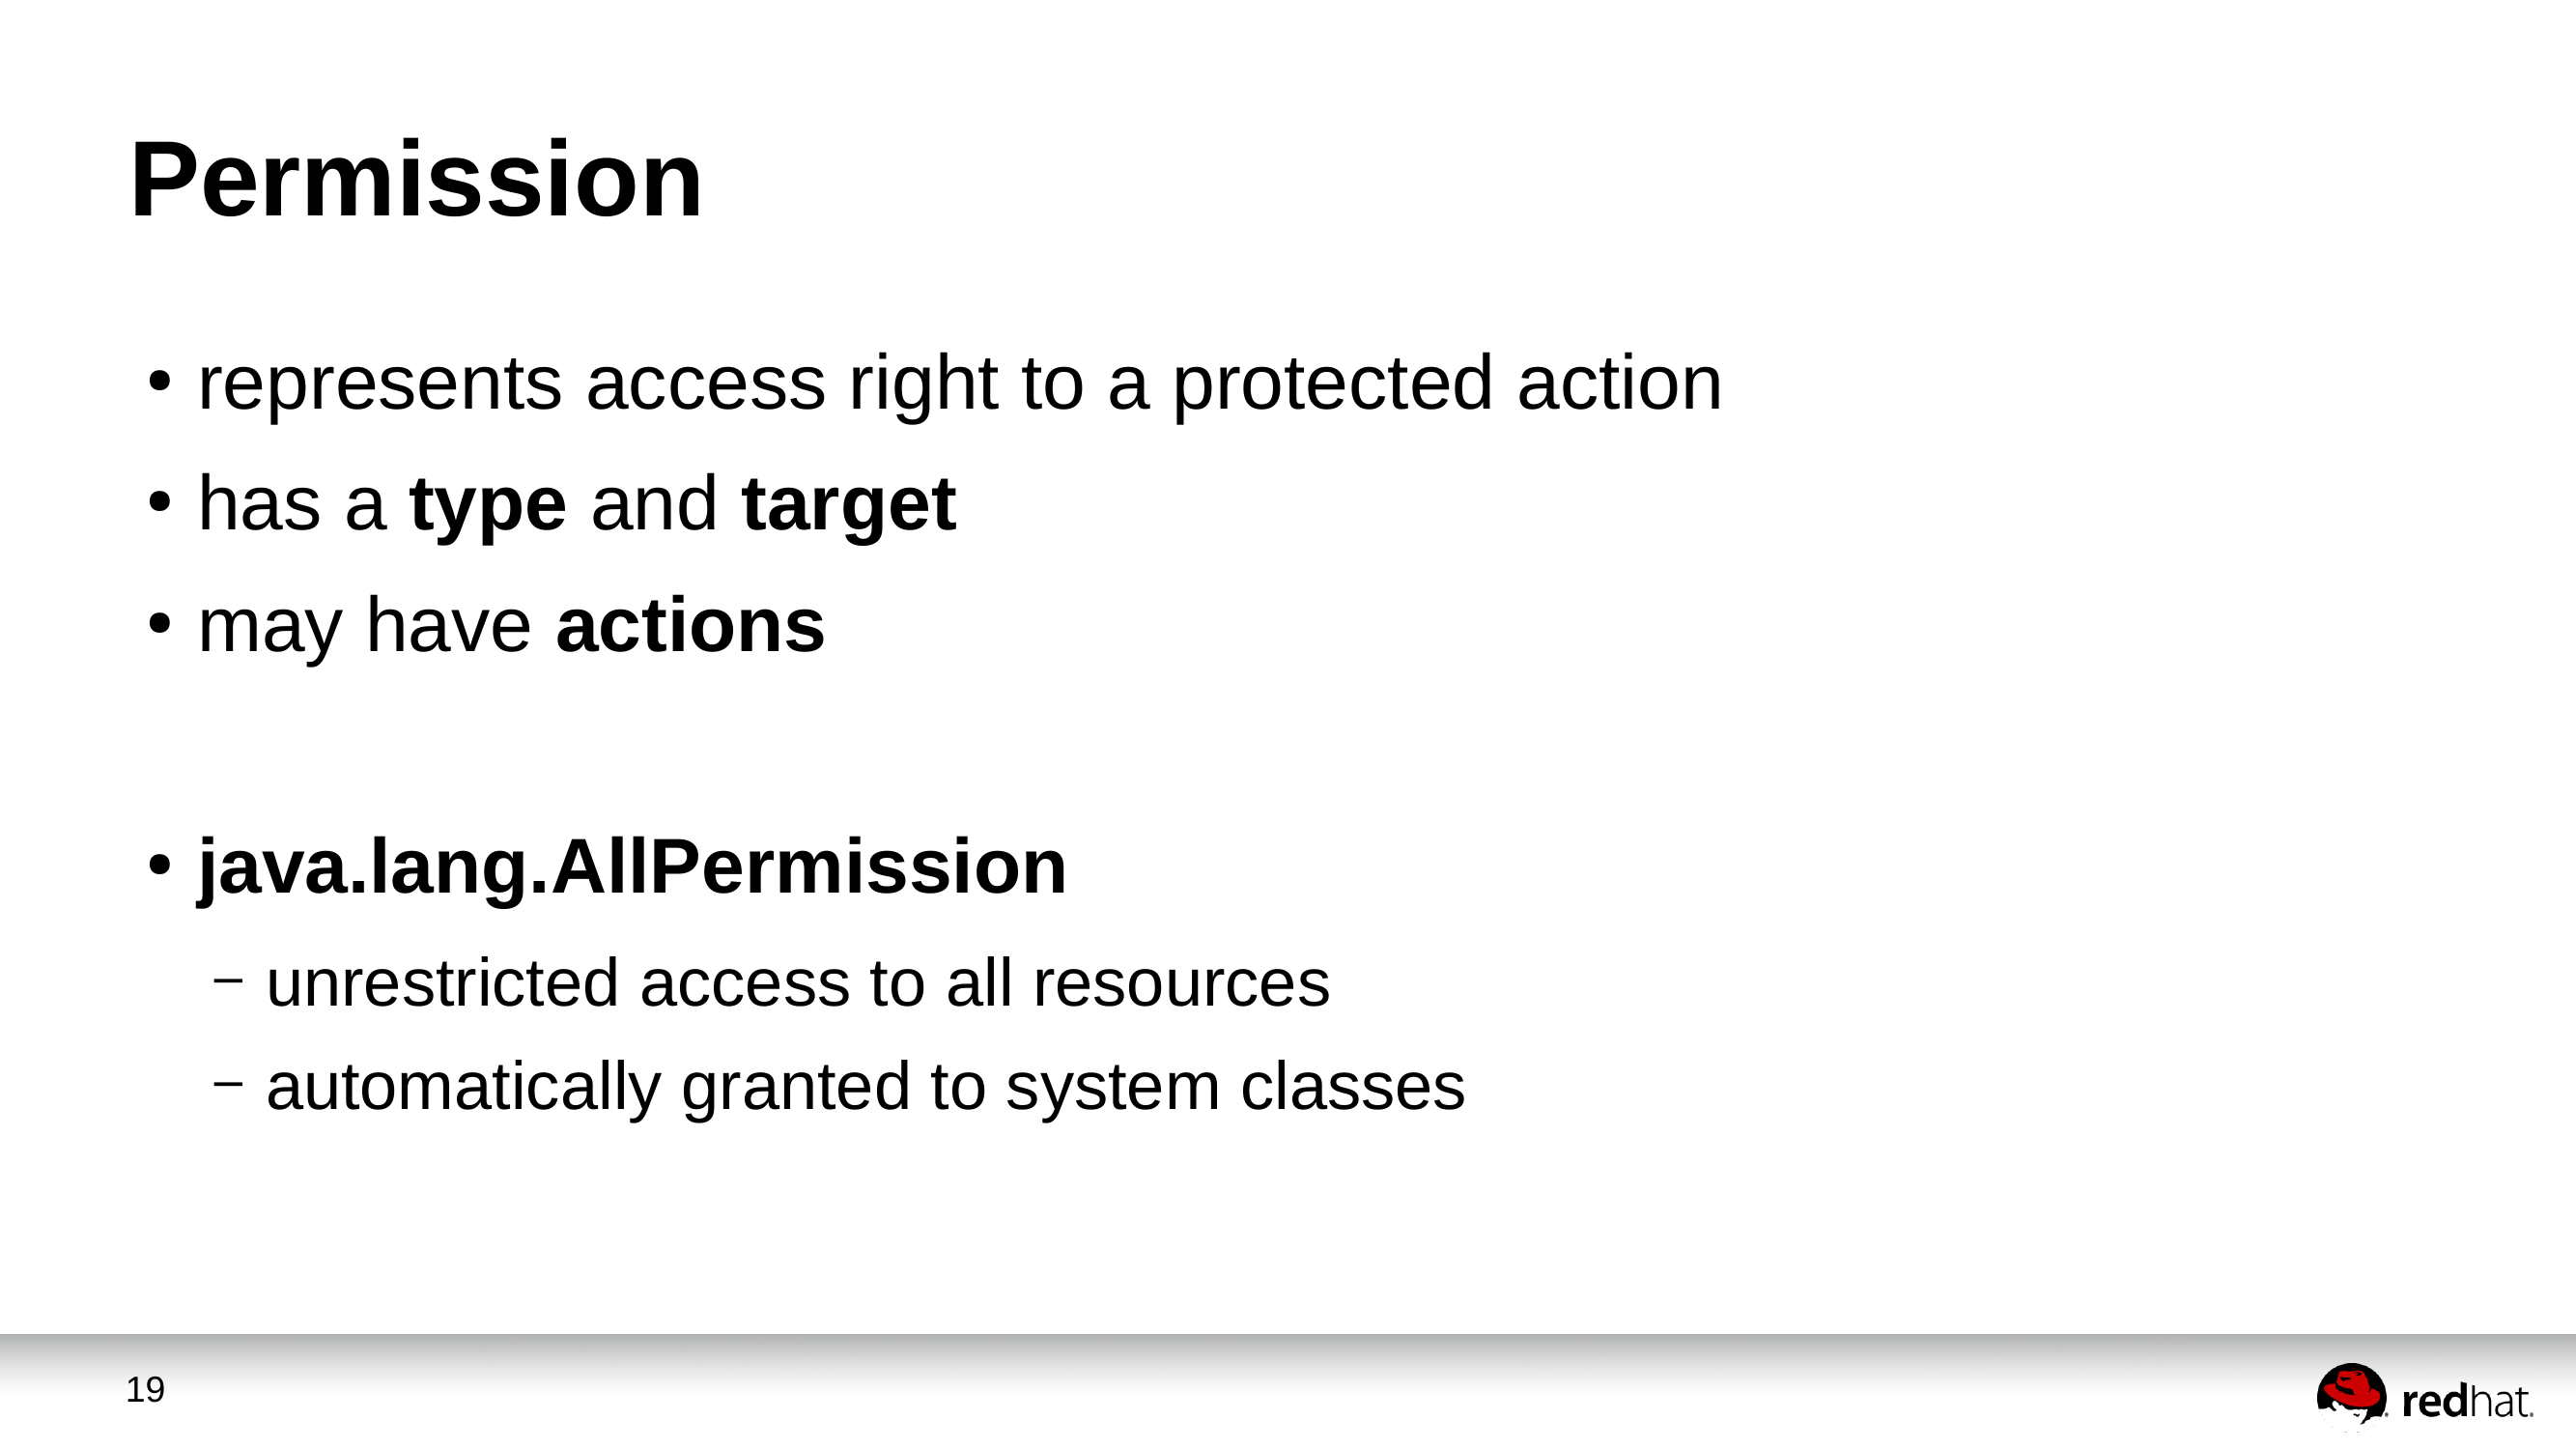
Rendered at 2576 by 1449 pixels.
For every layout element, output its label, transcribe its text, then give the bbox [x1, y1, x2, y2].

picture [0, 1334, 2576, 1445]
title Permission [128, 57, 2448, 300]
list represents access right to a protected action has a type and target may have actions java.lang.AllPermission unrestricted access to all resources automatically granted to system classes [128, 338, 2448, 1179]
